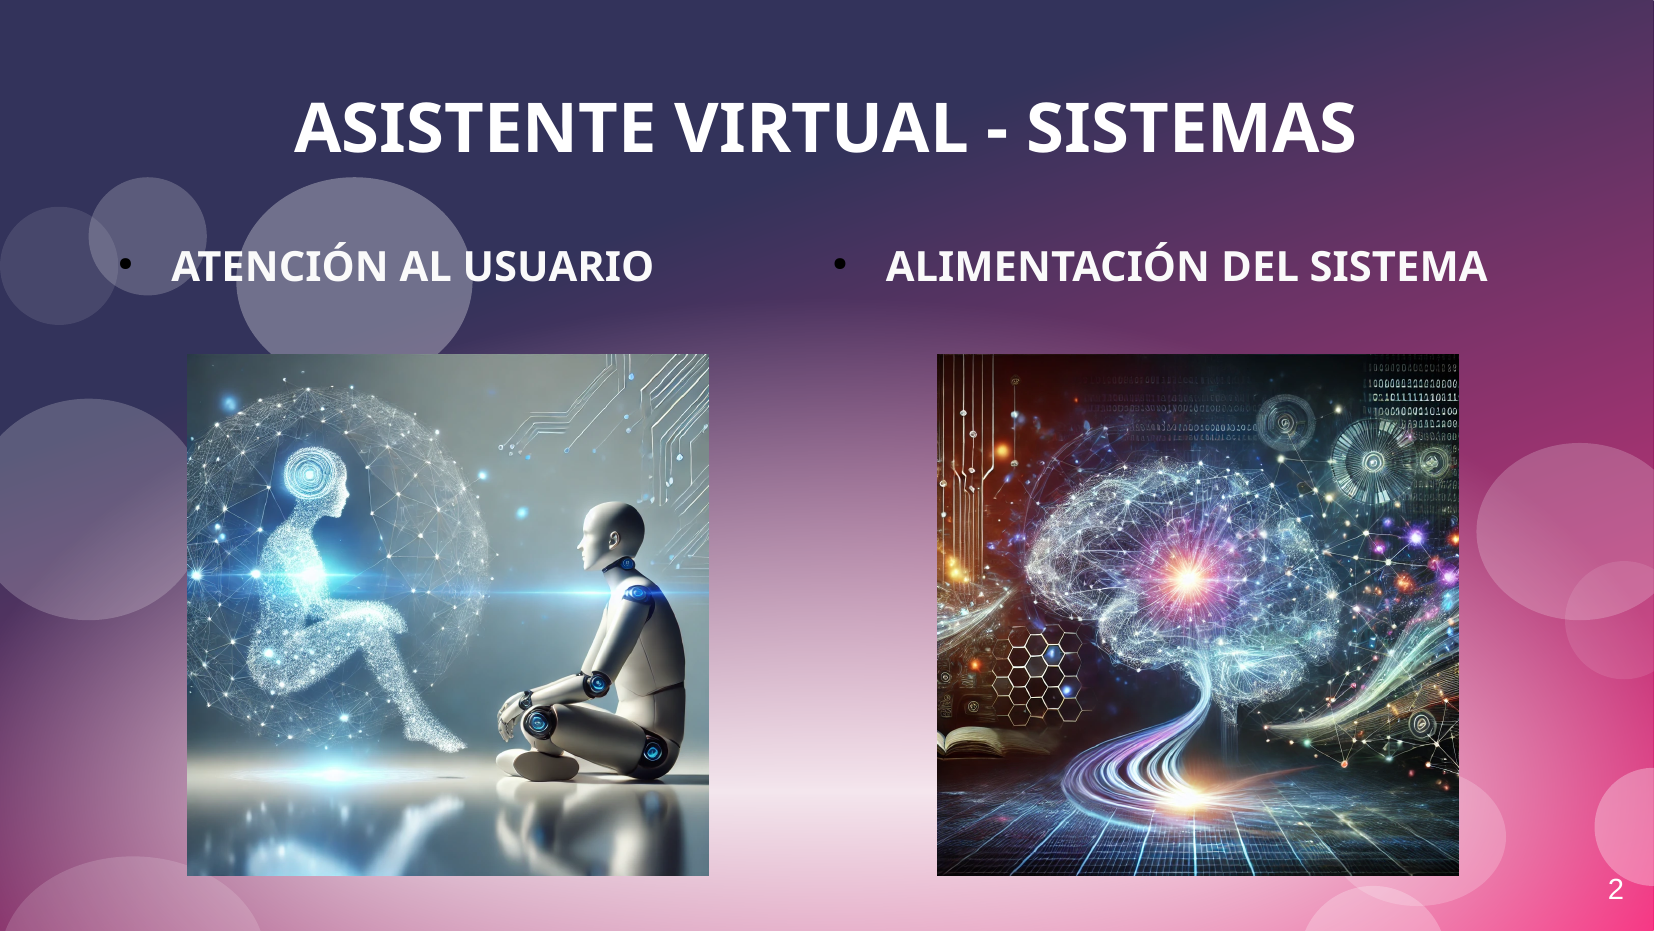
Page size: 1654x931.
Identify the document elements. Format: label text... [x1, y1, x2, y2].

picture [937, 354, 1459, 876]
picture [187, 354, 709, 876]
list ALIMENTACIÓN DEL SISTEMA [814, 236, 1542, 827]
list ATENCIÓN AL USUARIO [100, 236, 751, 827]
title ASISTENTE VIRTUAL - SISTEMAS [88, 44, 1565, 207]
